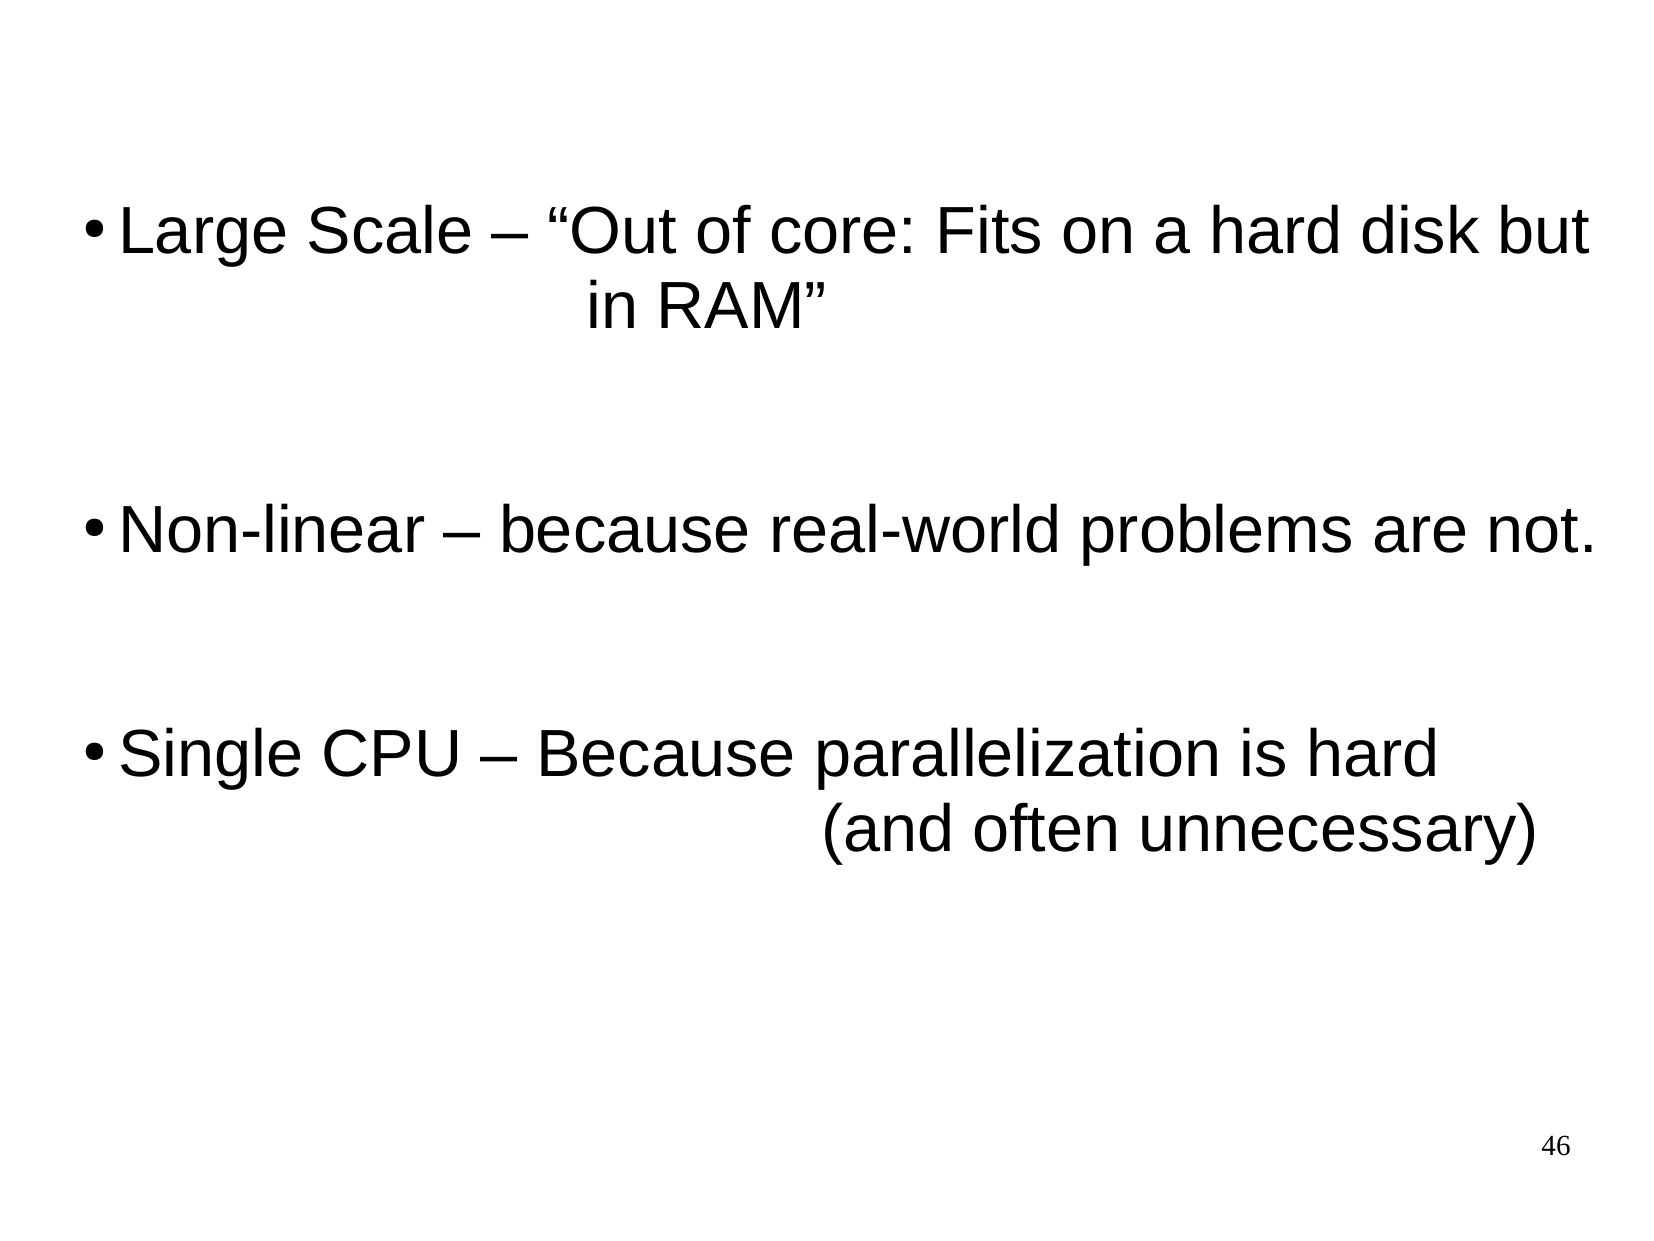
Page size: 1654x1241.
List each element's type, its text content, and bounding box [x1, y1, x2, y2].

subtitle Large Scale – “Out of core: Fits on a hard disk but in RAM” Non-linear – because real-world problems are not. Single CPU – Because parallelization is hard (and often unnecessary) [82, 49, 1606, 1010]
